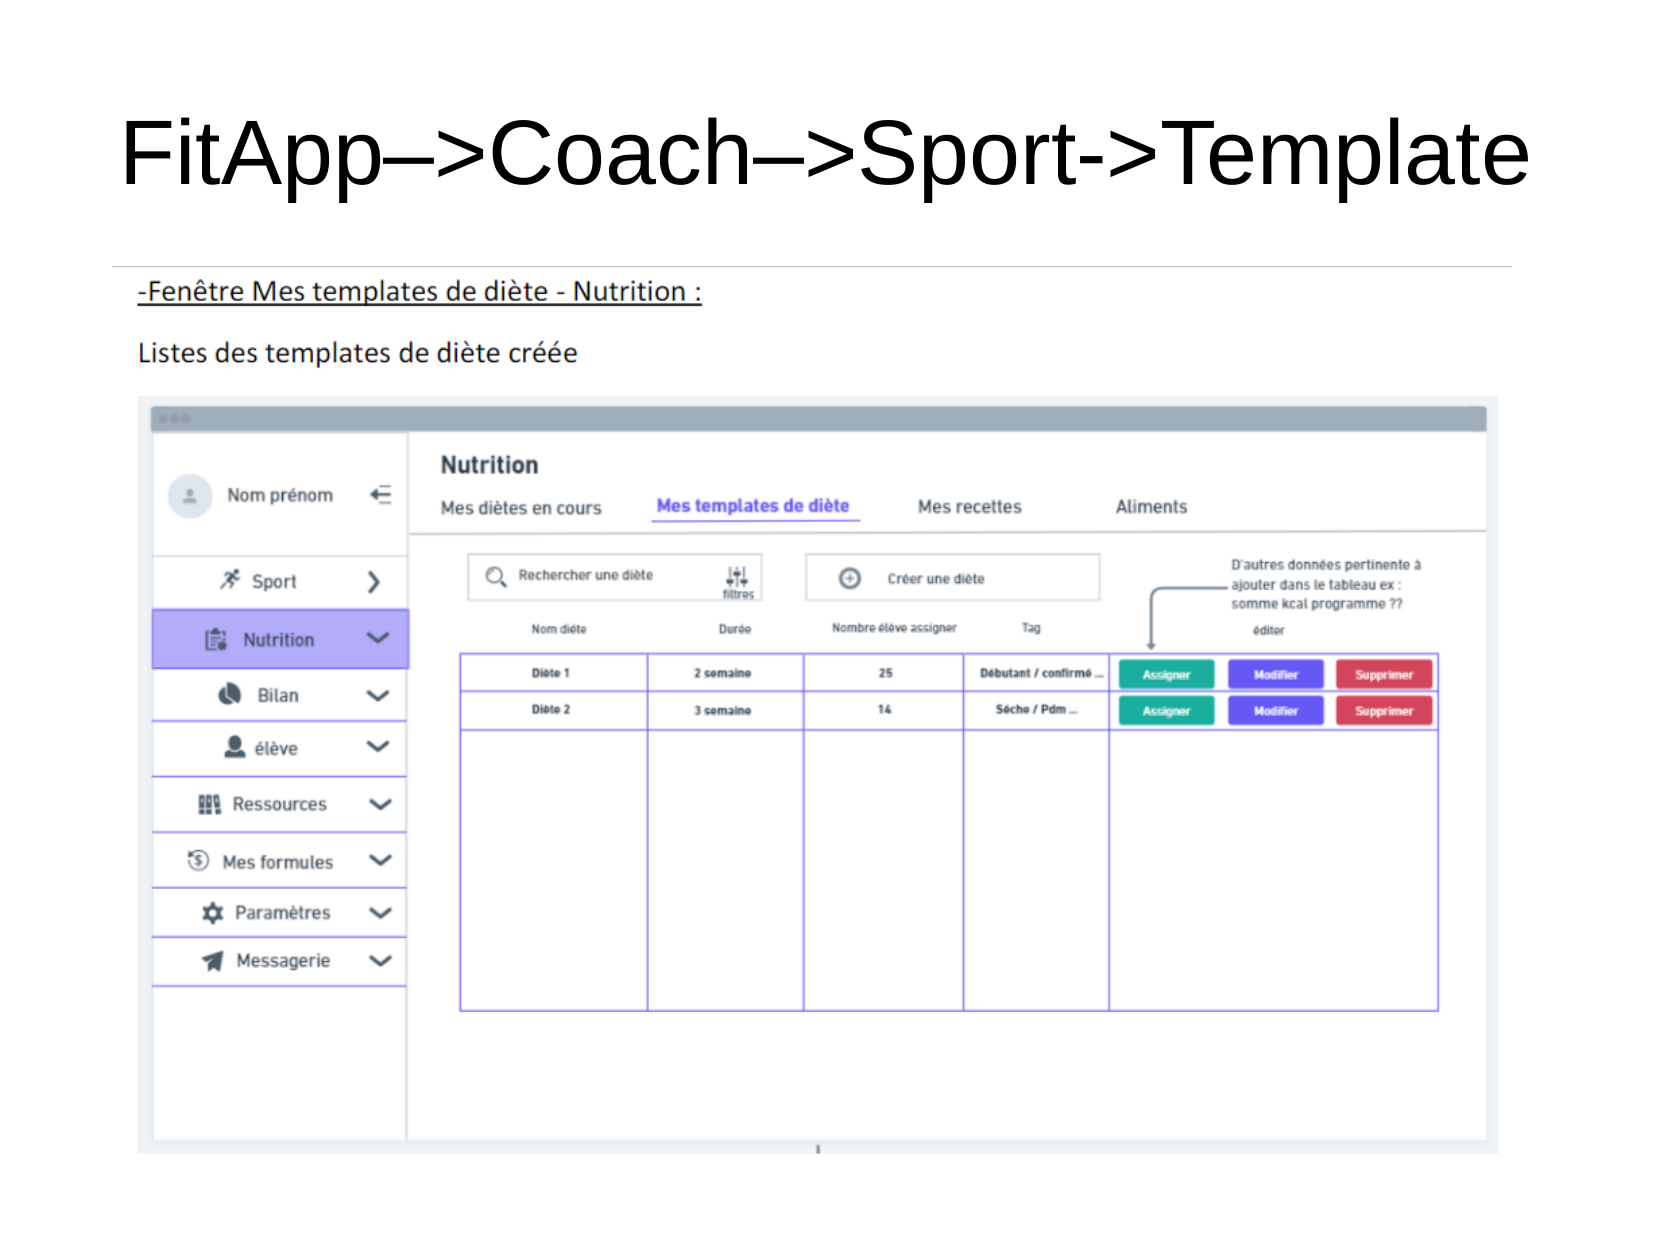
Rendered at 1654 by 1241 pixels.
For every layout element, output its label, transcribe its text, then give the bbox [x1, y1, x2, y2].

picture [112, 266, 1512, 1158]
title FitApp–>Coach–>Sport->Template [82, 49, 1571, 257]
